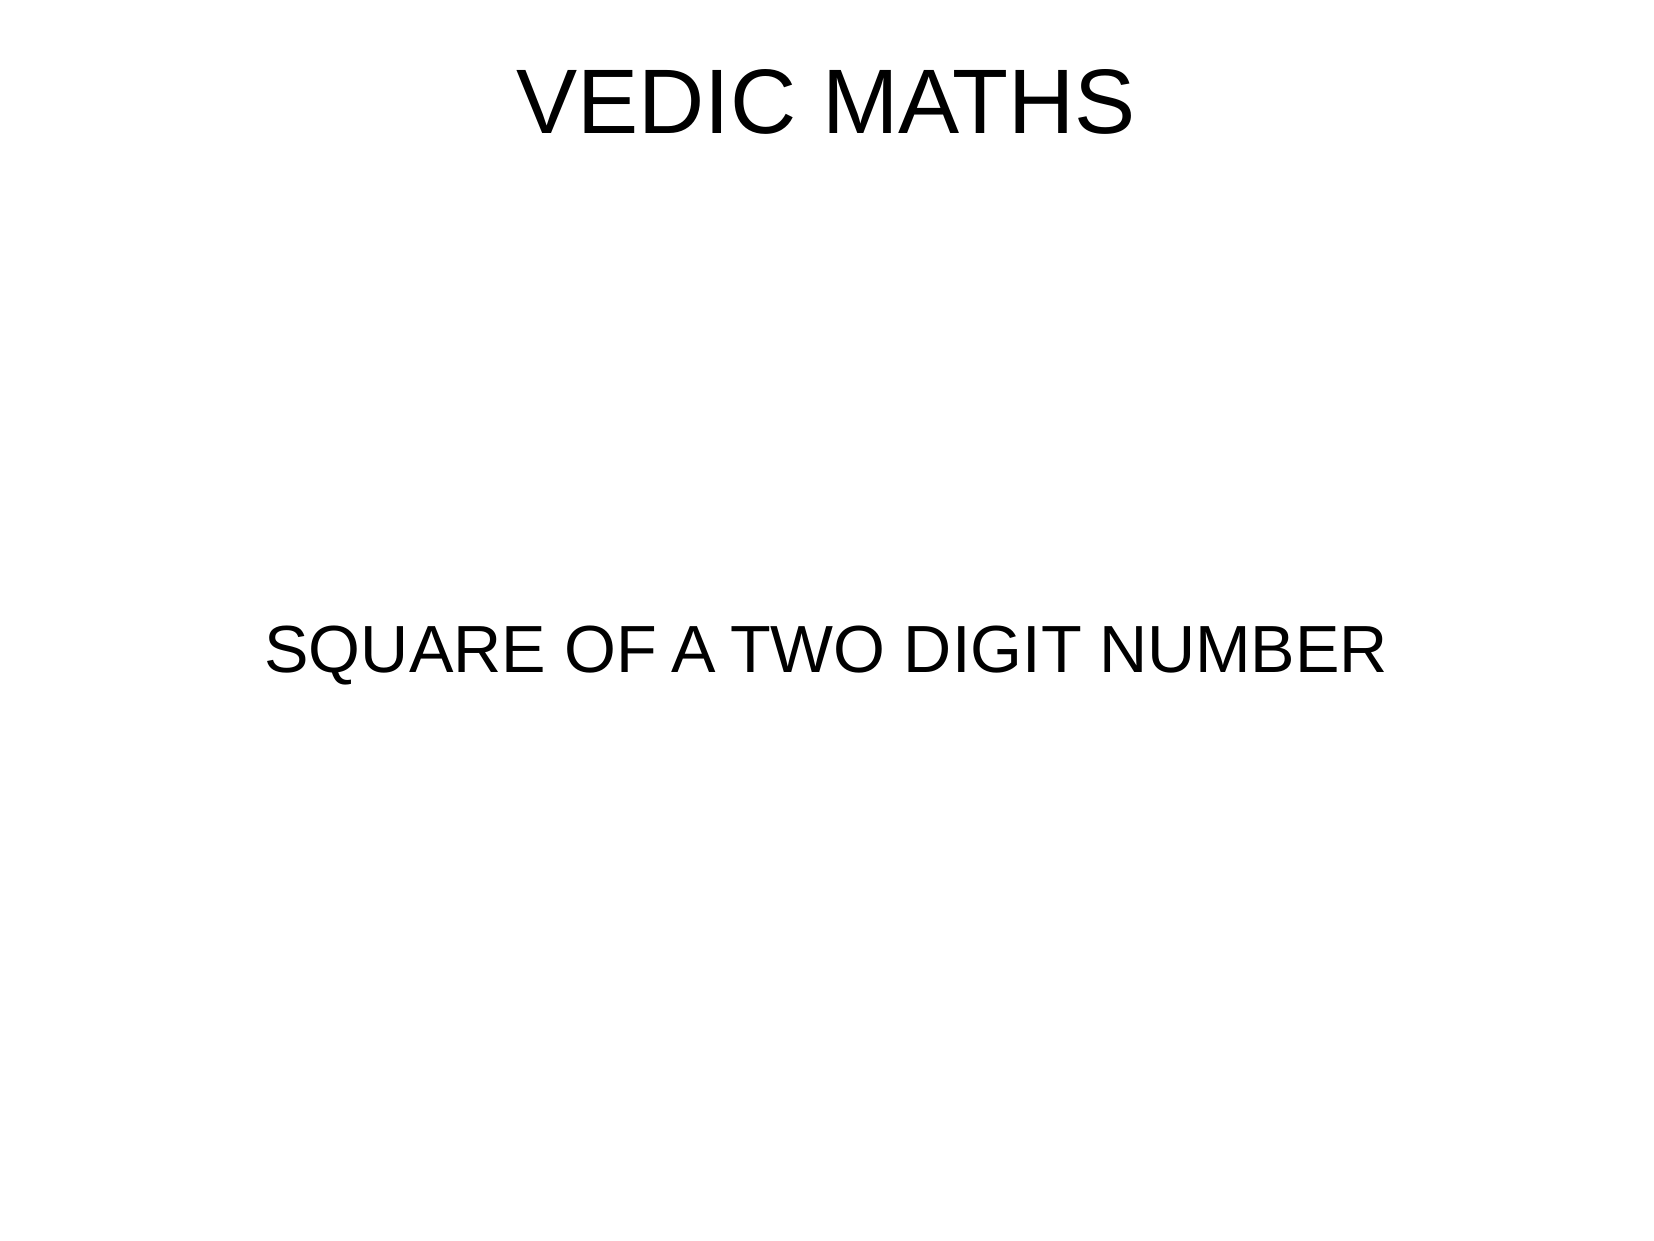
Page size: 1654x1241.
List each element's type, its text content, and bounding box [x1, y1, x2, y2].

title VEDIC MATHS [82, 49, 1571, 257]
subtitle SQUARE OF A TWO DIGIT NUMBER [82, 290, 1571, 1010]
